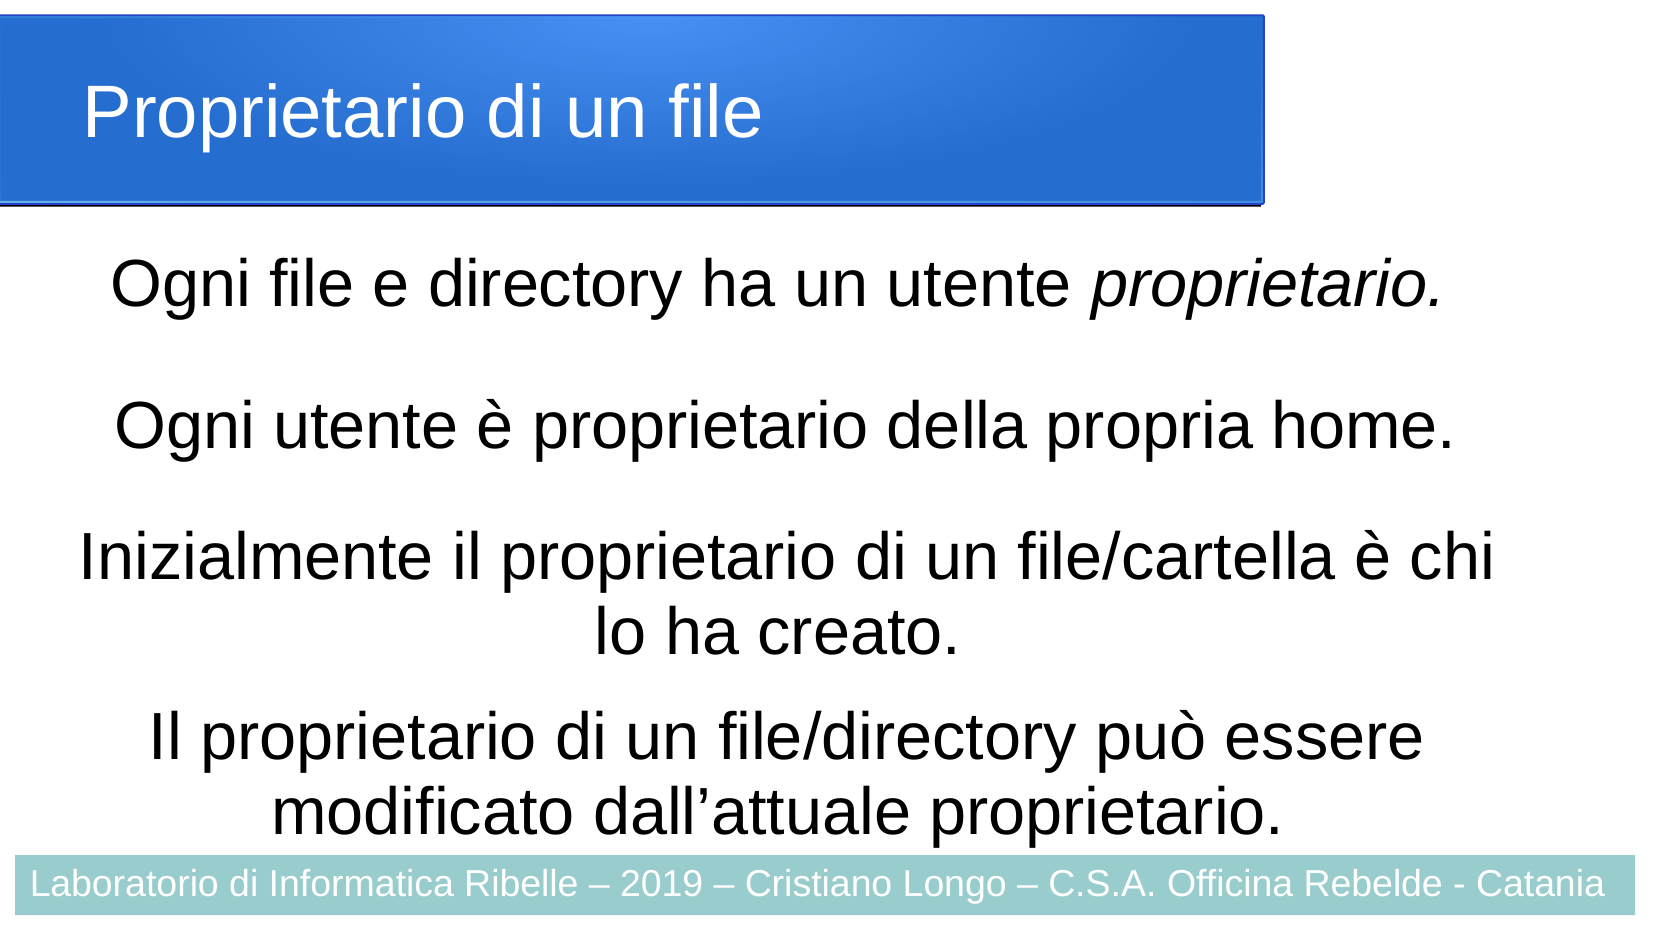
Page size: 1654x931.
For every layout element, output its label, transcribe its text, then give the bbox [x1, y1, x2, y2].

title Proprietario di un file [82, 35, 1235, 189]
text_box Ogni utente è proprietario della propria home. [58, 345, 1514, 507]
subtitle Ogni file e directory ha un utente proprietario. [60, 237, 1516, 331]
text_box Inizialmente il proprietario di un file/cartella è chi lo ha creato. [60, 513, 1516, 676]
text_box Laboratorio di Informatica Ribelle – 2019 – Cristiano Longo – C.S.A. Officina Rebelde - Catania [15, 855, 1636, 916]
text_box Il proprietario di un file/directory può essere modificato dall’attuale proprietario. [60, 693, 1516, 856]
